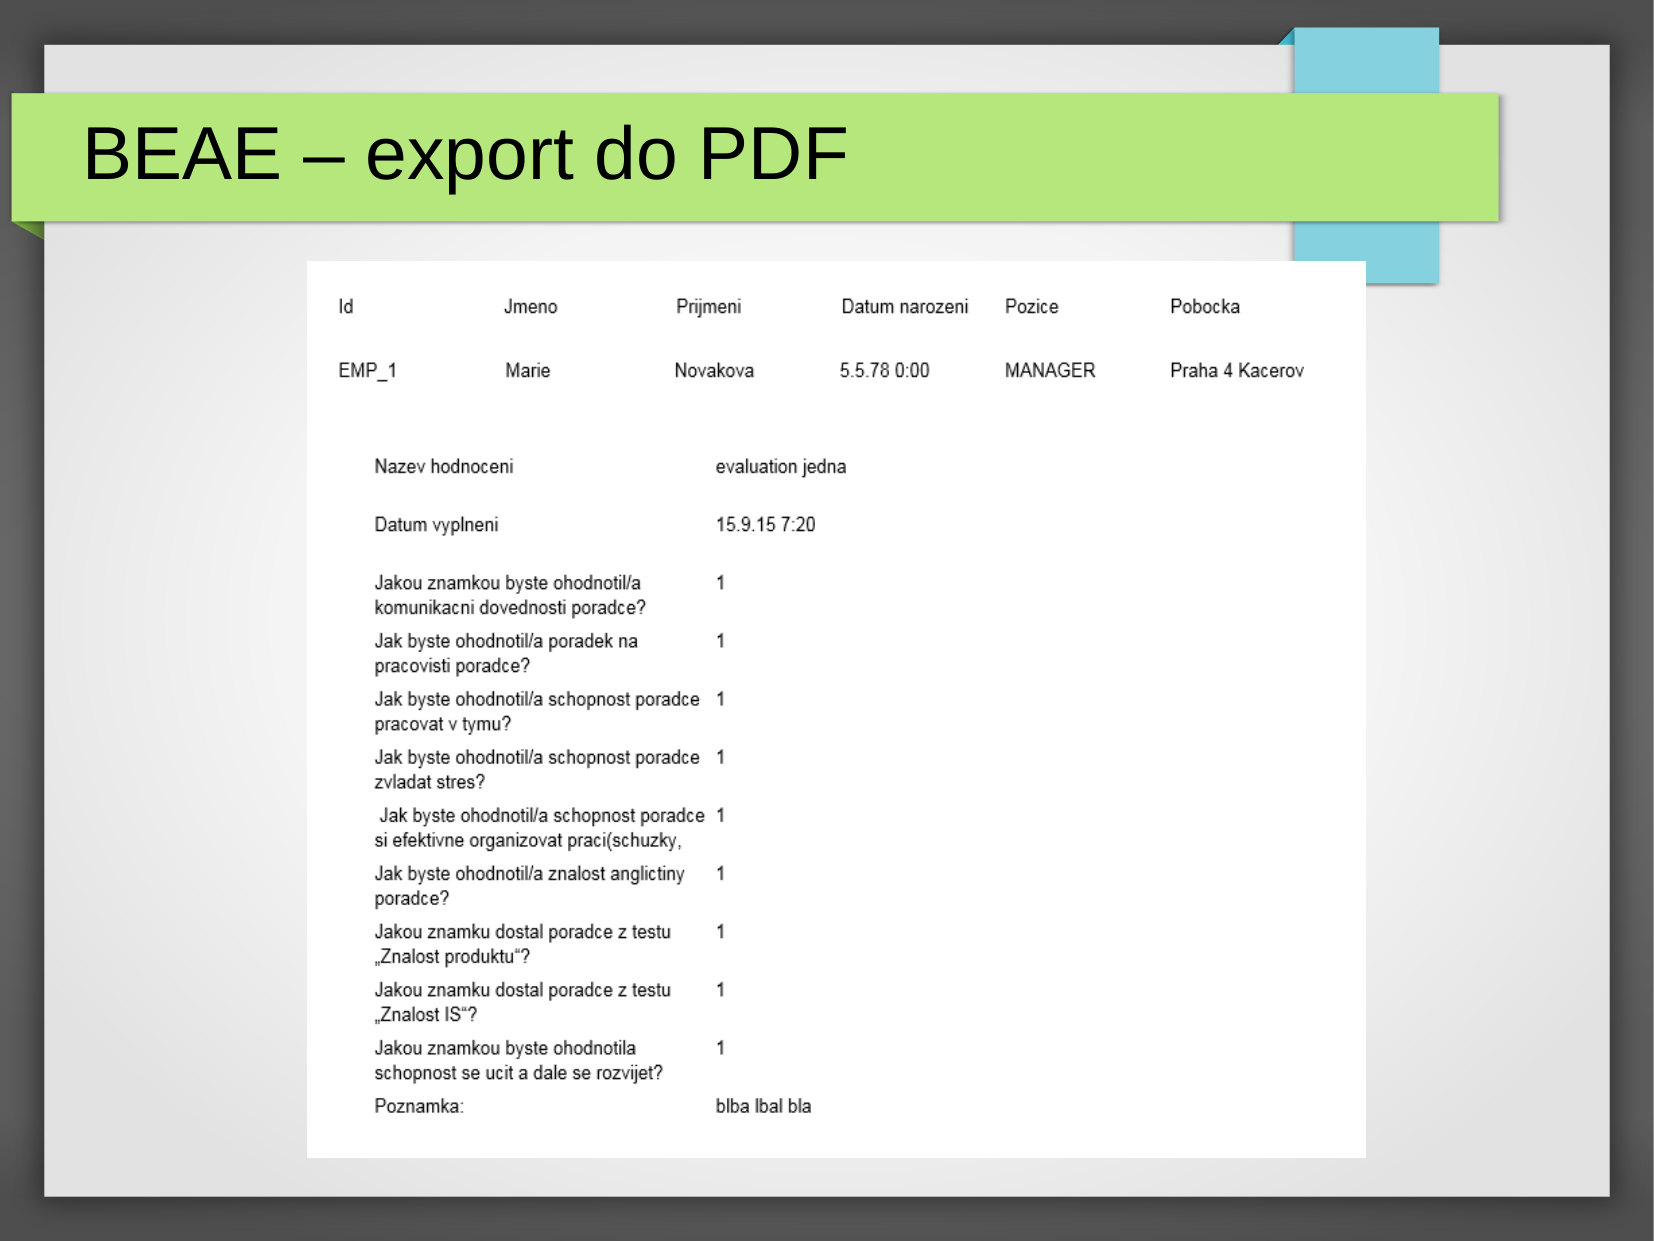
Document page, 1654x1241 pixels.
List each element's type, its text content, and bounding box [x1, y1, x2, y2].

title BEAE – export do PDF [82, 94, 1264, 213]
picture [0, 0, 1654, 1241]
